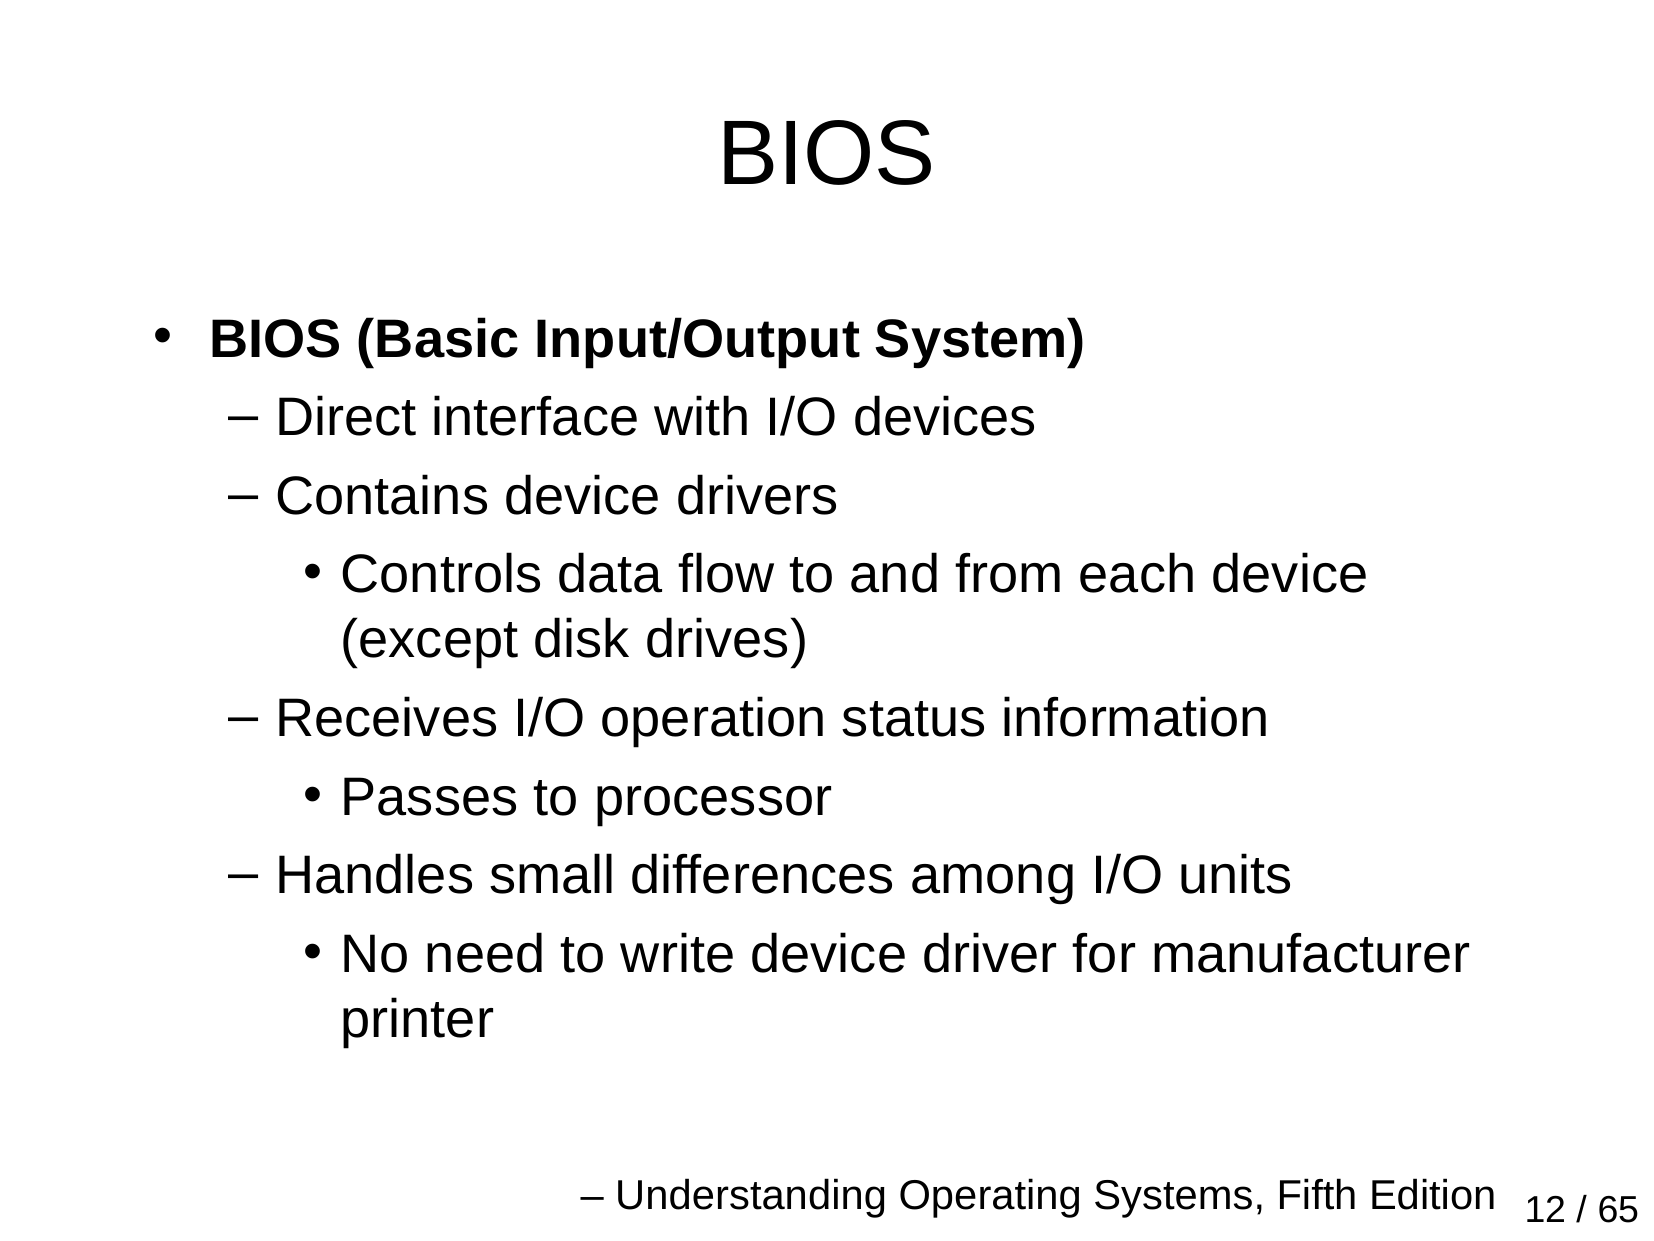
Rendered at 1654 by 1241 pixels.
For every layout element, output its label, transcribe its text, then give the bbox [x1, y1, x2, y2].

text_box – Understanding Operating Systems, Fifth Edition [377, 1159, 1512, 1238]
title BIOS [82, 49, 1571, 257]
text_box BIOS (Basic Input/Output System) Direct interface with I/O devices Contains device drivers Controls data flow to and from each device (except disk drives) Receives I/O operation status information Passes to processor Handles small differences among I/O units No need to write device driver for manufacturer printer [138, 295, 1548, 1063]
text_box <number> / 65 [1380, 1181, 1654, 1238]
